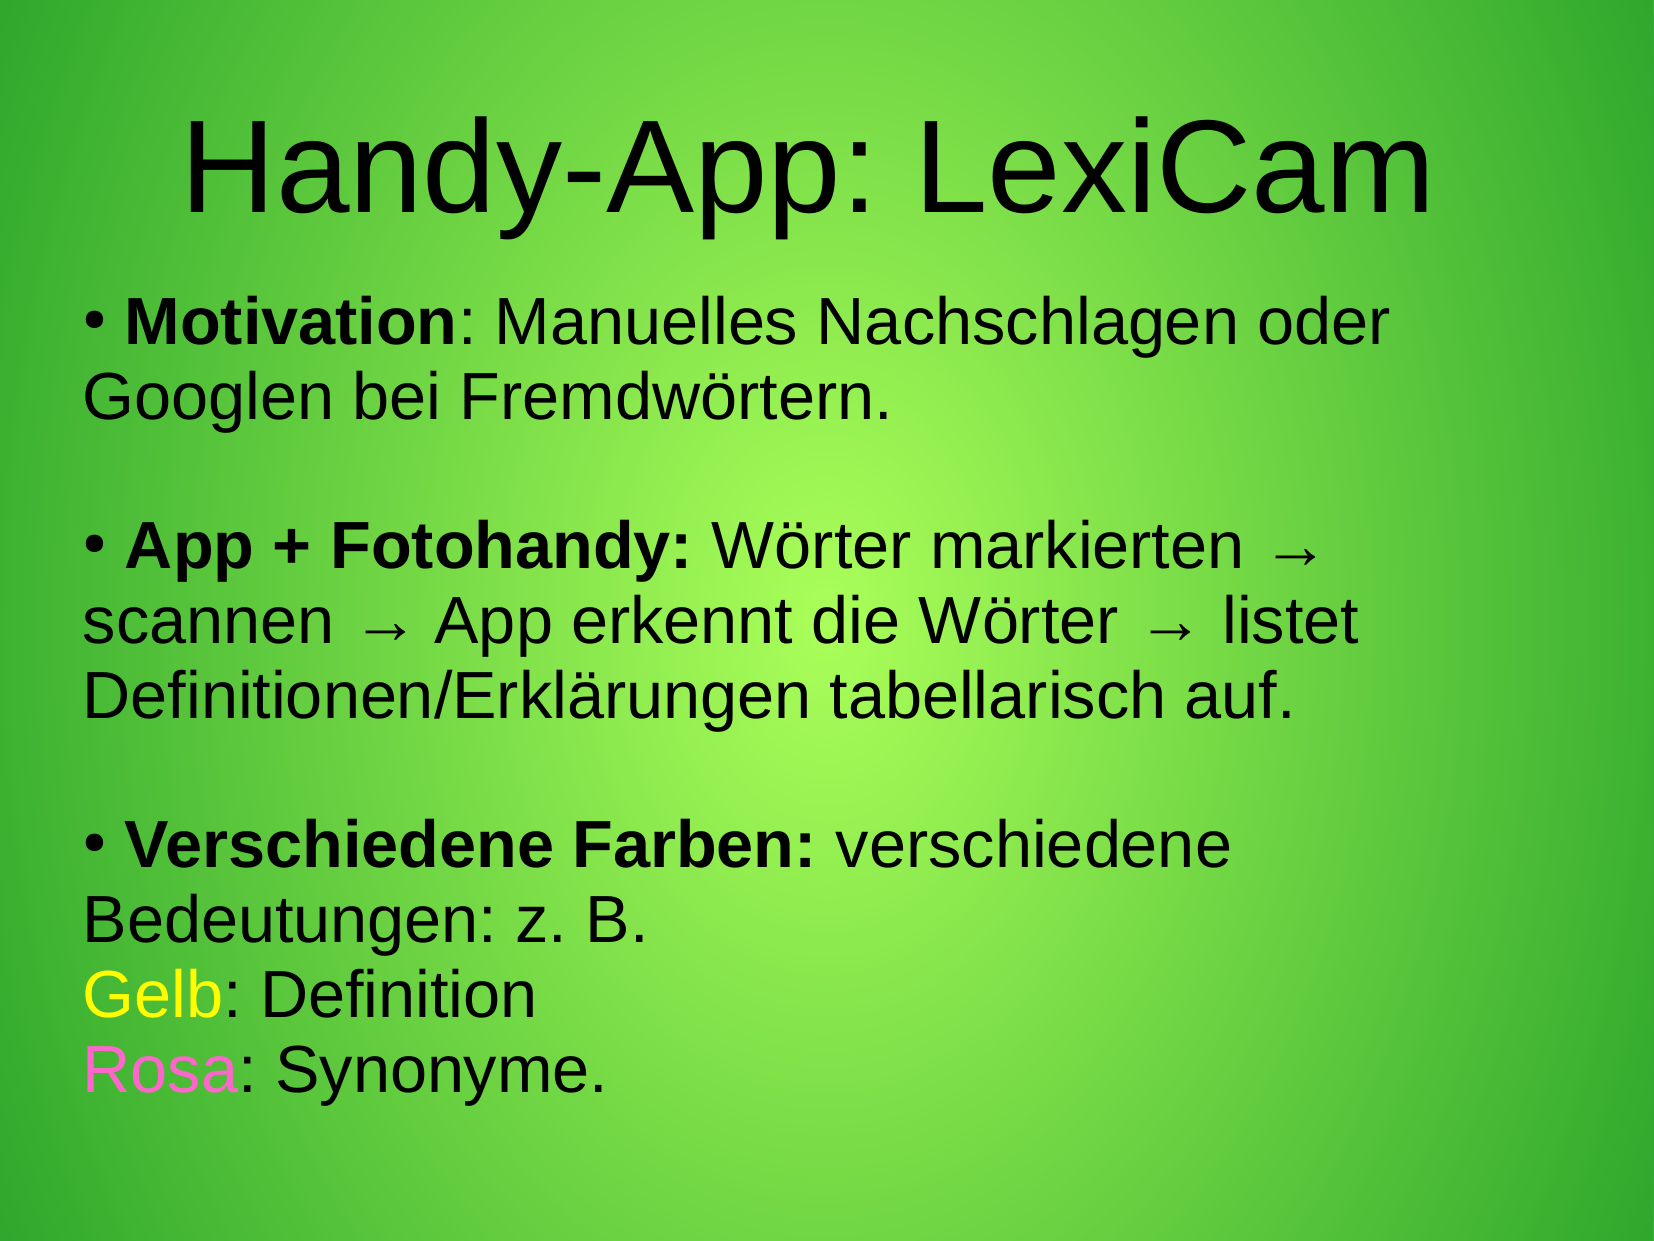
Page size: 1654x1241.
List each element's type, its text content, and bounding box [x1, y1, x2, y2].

subtitle Motivation: Manuelles Nachschlagen oder Googlen bei Fremdwörtern. App + Fotohandy: Wörter markierten → scannen → App erkennt die Wörter → listet Definitionen/Erklärungen tabellarisch auf. Verschiedene Farben: verschiedene Bedeutungen: z. B. Gelb: Definition Rosa: Synonyme. [82, 283, 1571, 1182]
title Handy-App: LexiCam [82, 64, 1571, 270]
